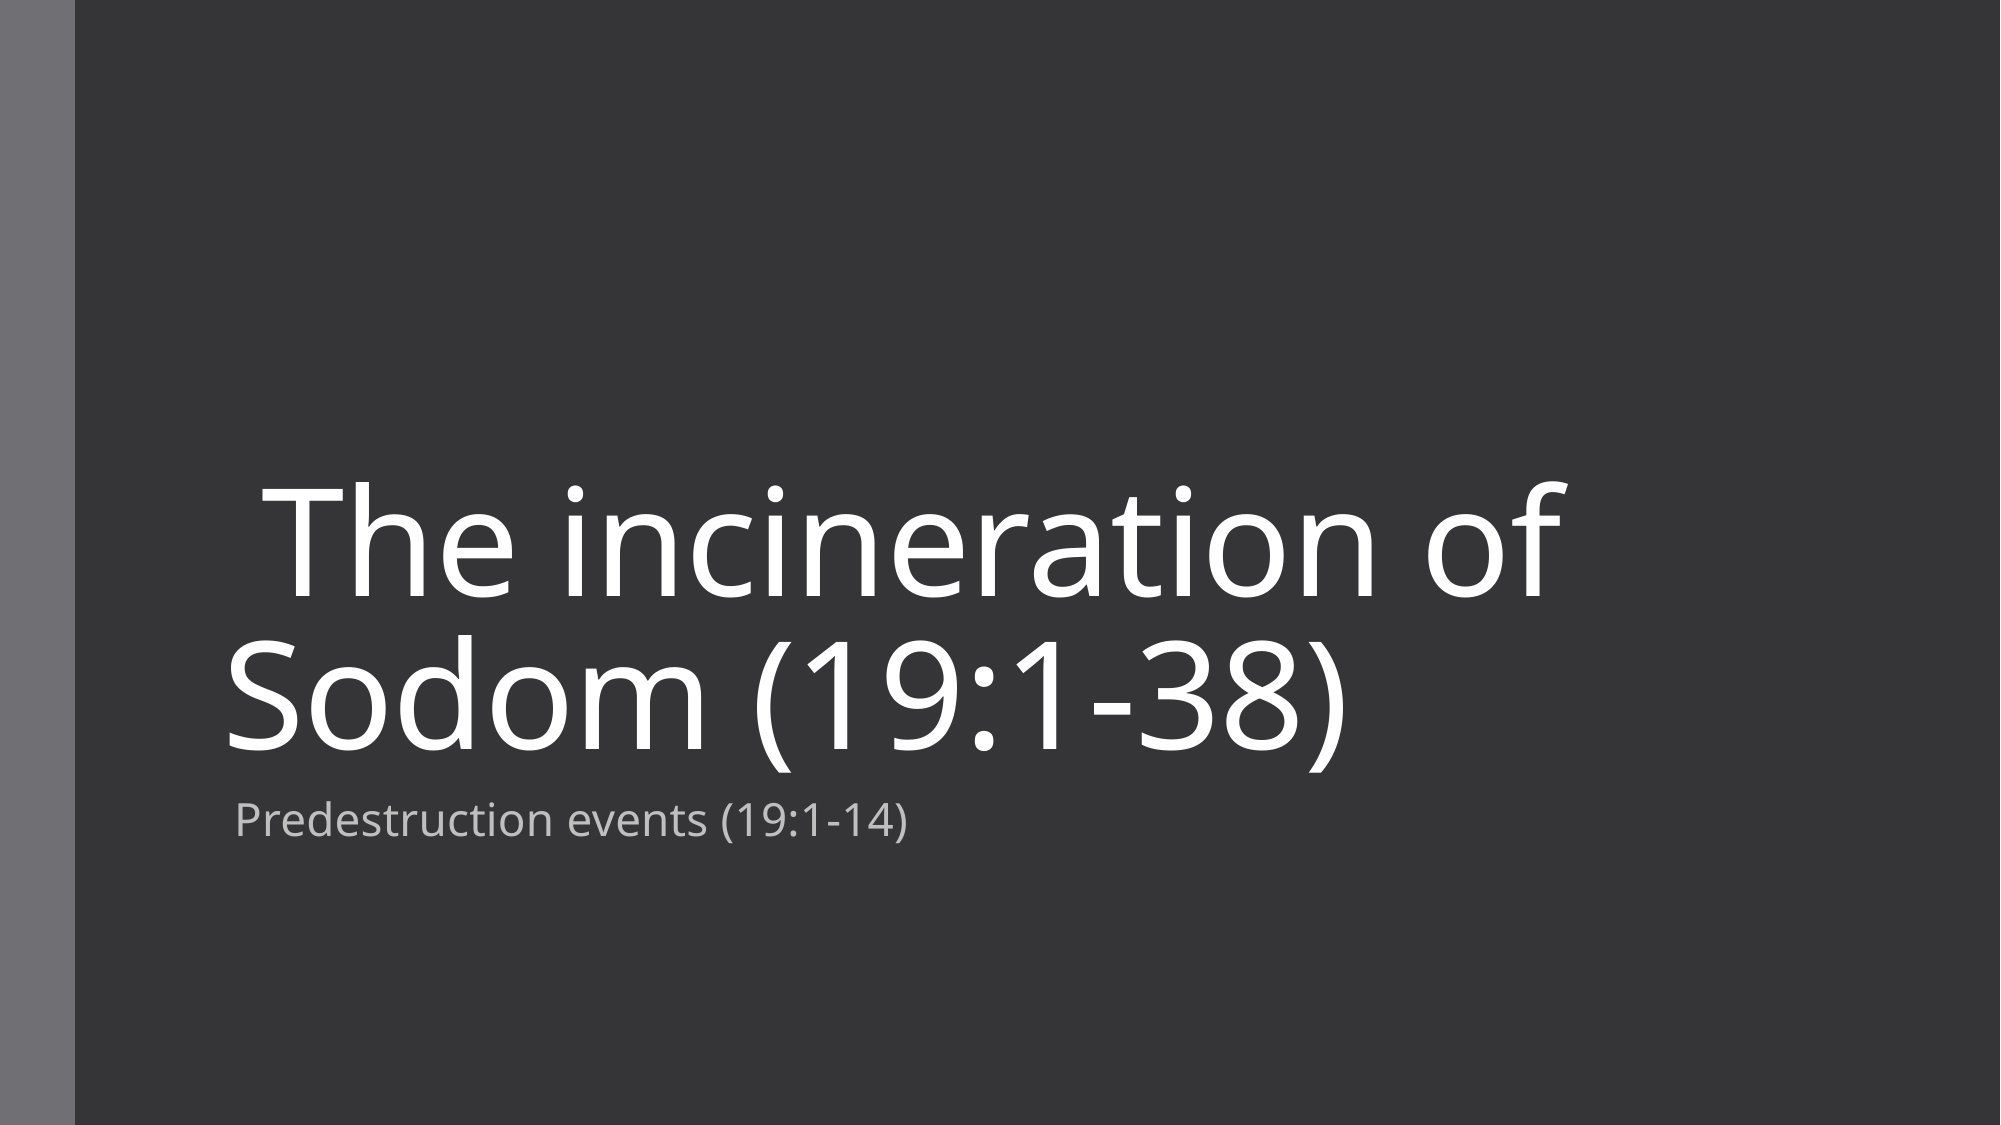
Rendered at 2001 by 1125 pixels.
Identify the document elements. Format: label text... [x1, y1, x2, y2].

subtitle Predestruction events (19:1-14) [206, 787, 1752, 1066]
title The incineration of Sodom (19:1-38) [206, 124, 1752, 787]
